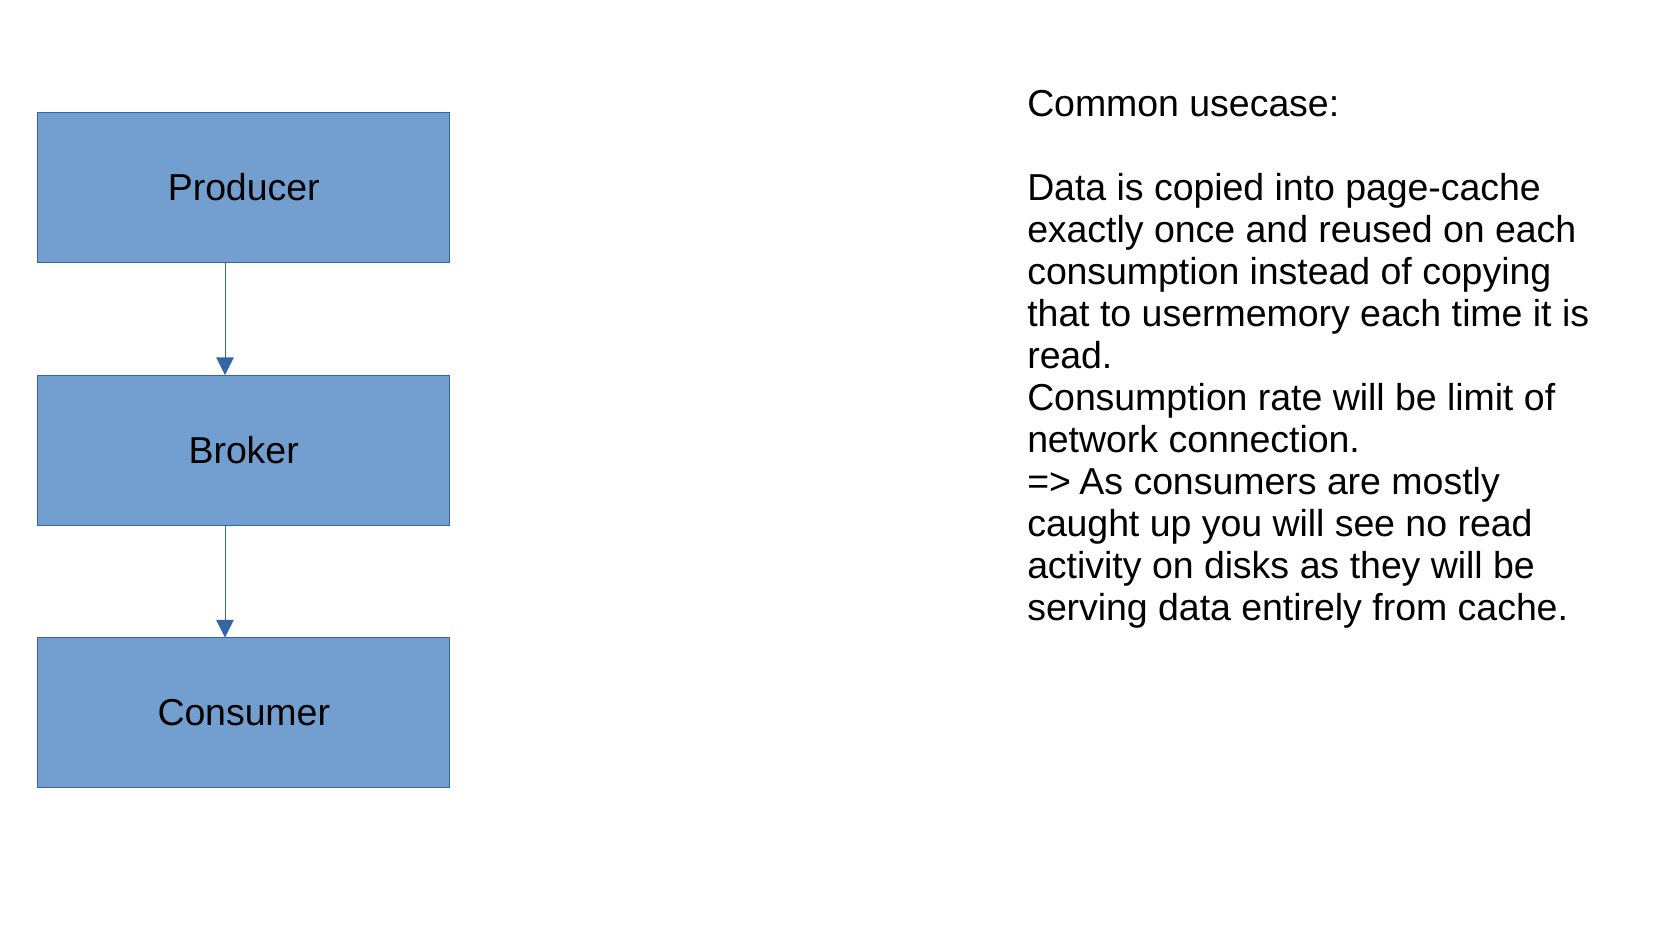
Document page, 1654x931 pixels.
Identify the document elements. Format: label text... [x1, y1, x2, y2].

text_box Common usecase: Data is copied into page-cache exactly once and reused on each consumption instead of copying that to usermemory each time it is read. Consumption rate will be limit of network connection. => As consumers are mostly caught up you will see no read activity on disks as they will be serving data entirely from cache. [1012, 75, 1613, 636]
text_box Broker [37, 375, 450, 526]
text_box Consumer [37, 637, 450, 788]
text_box Producer [37, 112, 450, 263]
